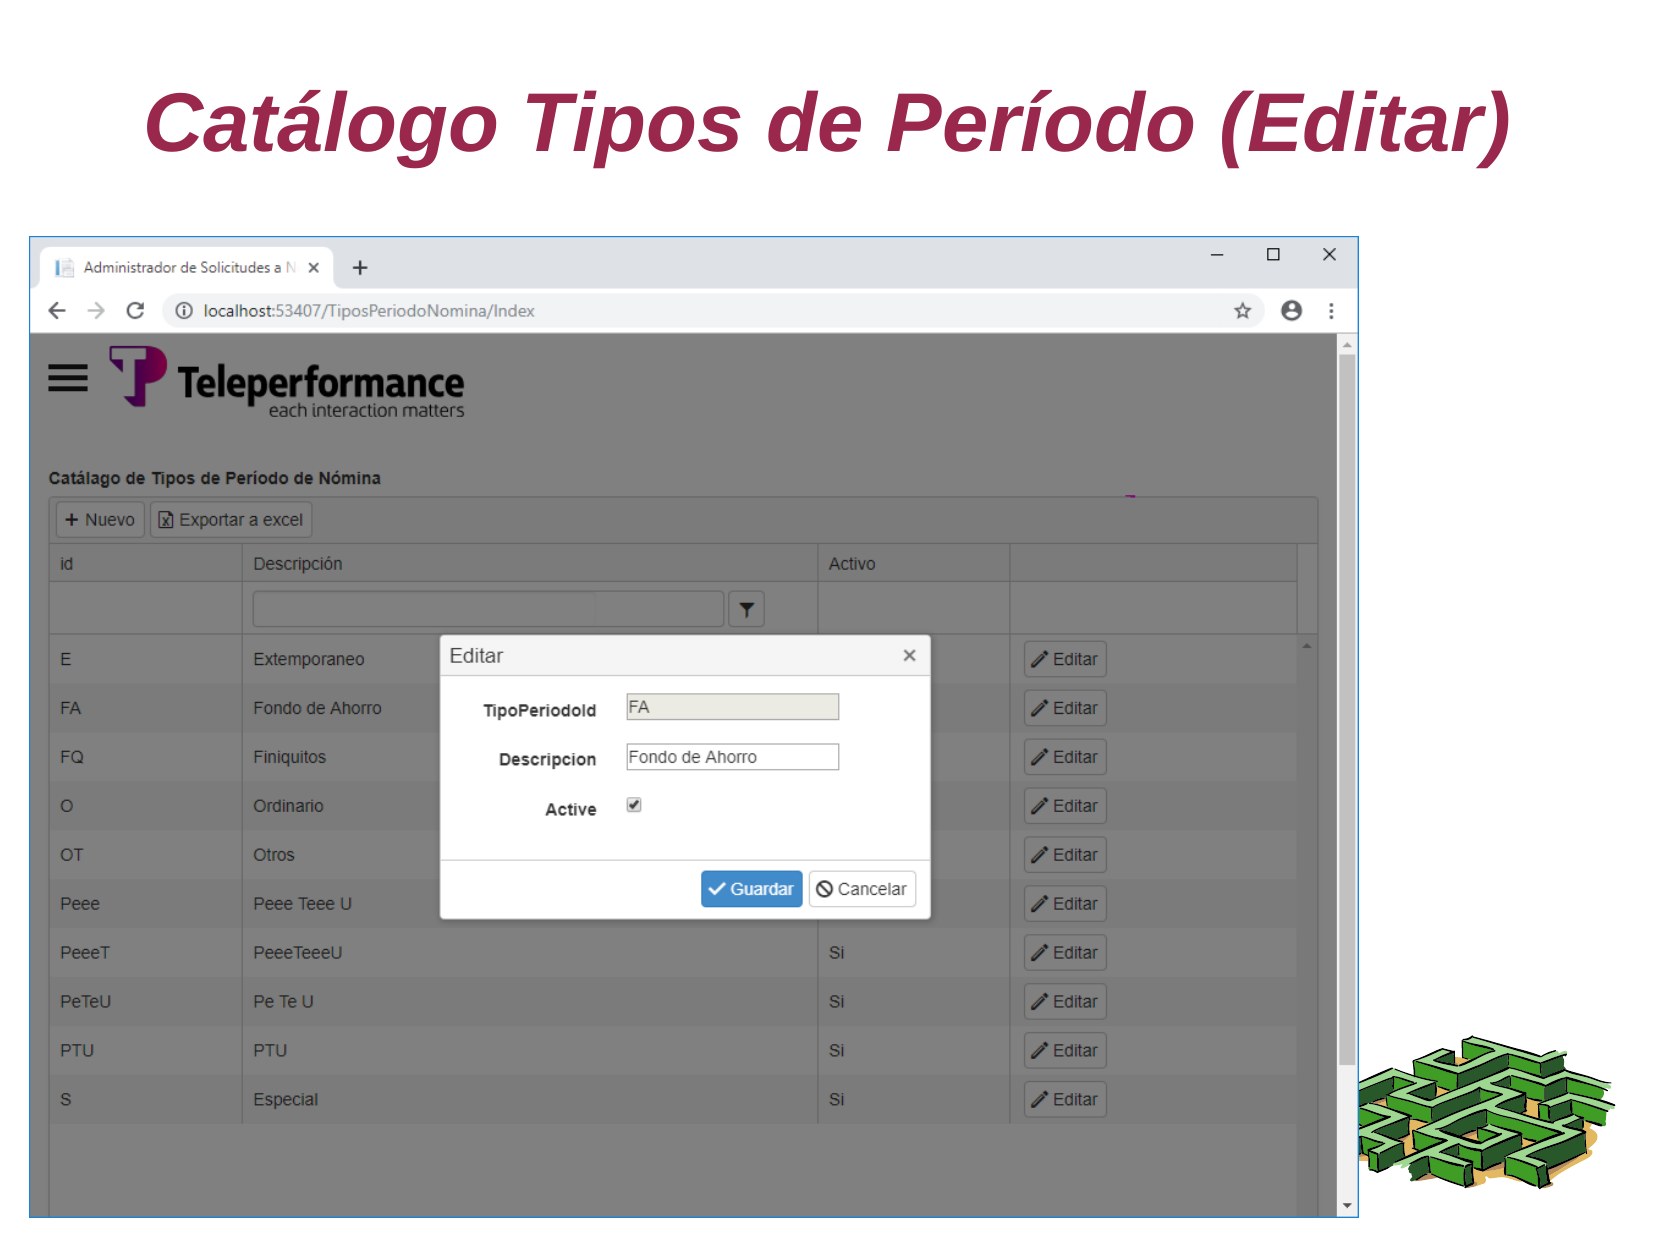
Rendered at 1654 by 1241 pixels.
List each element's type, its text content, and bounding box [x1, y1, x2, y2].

picture [29, 236, 1359, 1218]
title Catálogo Tipos de Período (Editar) [121, 19, 1534, 227]
